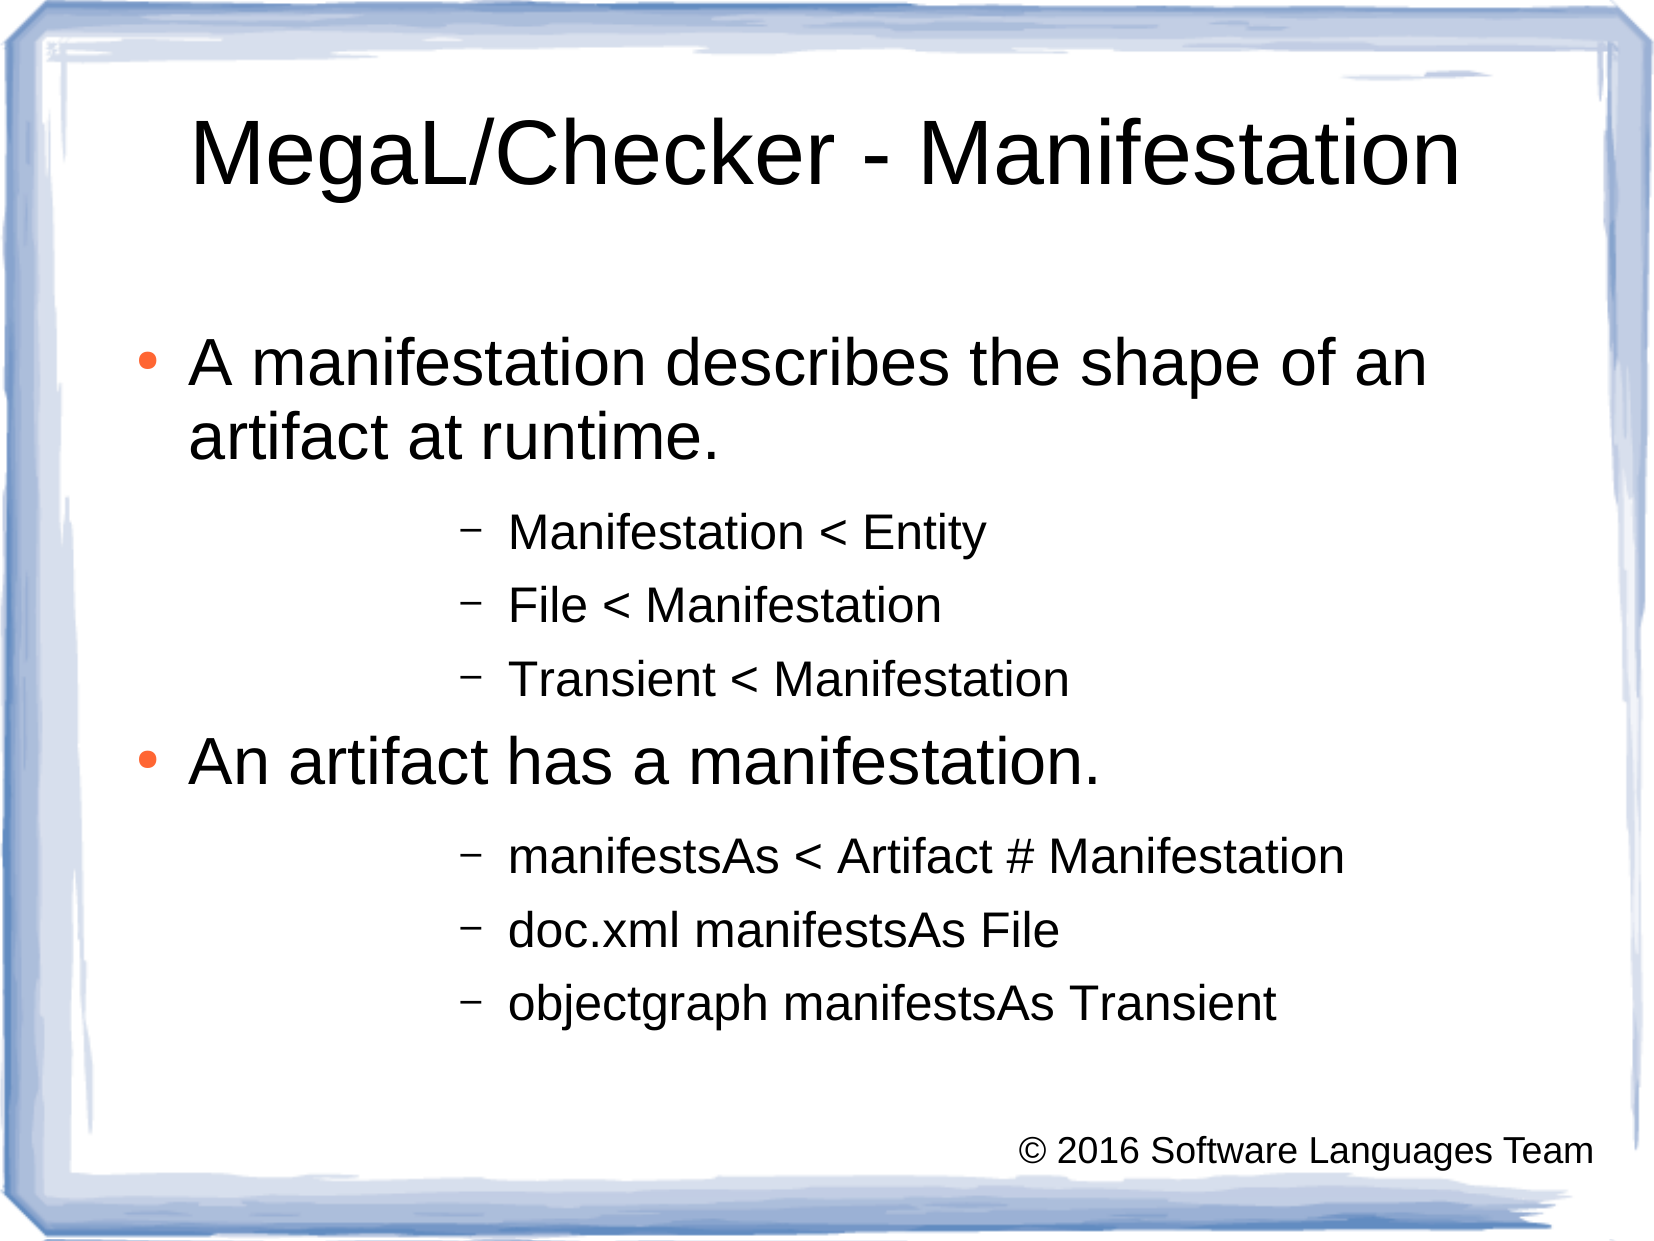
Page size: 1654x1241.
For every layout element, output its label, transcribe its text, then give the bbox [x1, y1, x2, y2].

list A manifestation describes the shape of an artifact at runtime. Manifestation < Entity File < Manifestation Transient < Manifestation An artifact has a manifestation. manifestsAs < Artifact # Manifestation doc.xml manifestsAs File objectgraph manifestsAs Transient [118, 324, 1571, 1032]
picture [0, 0, 1654, 1241]
text_box © 2016 Software Languages Team [1003, 1122, 1625, 1182]
title MegaL/Checker - Manifestation [82, 49, 1571, 257]
